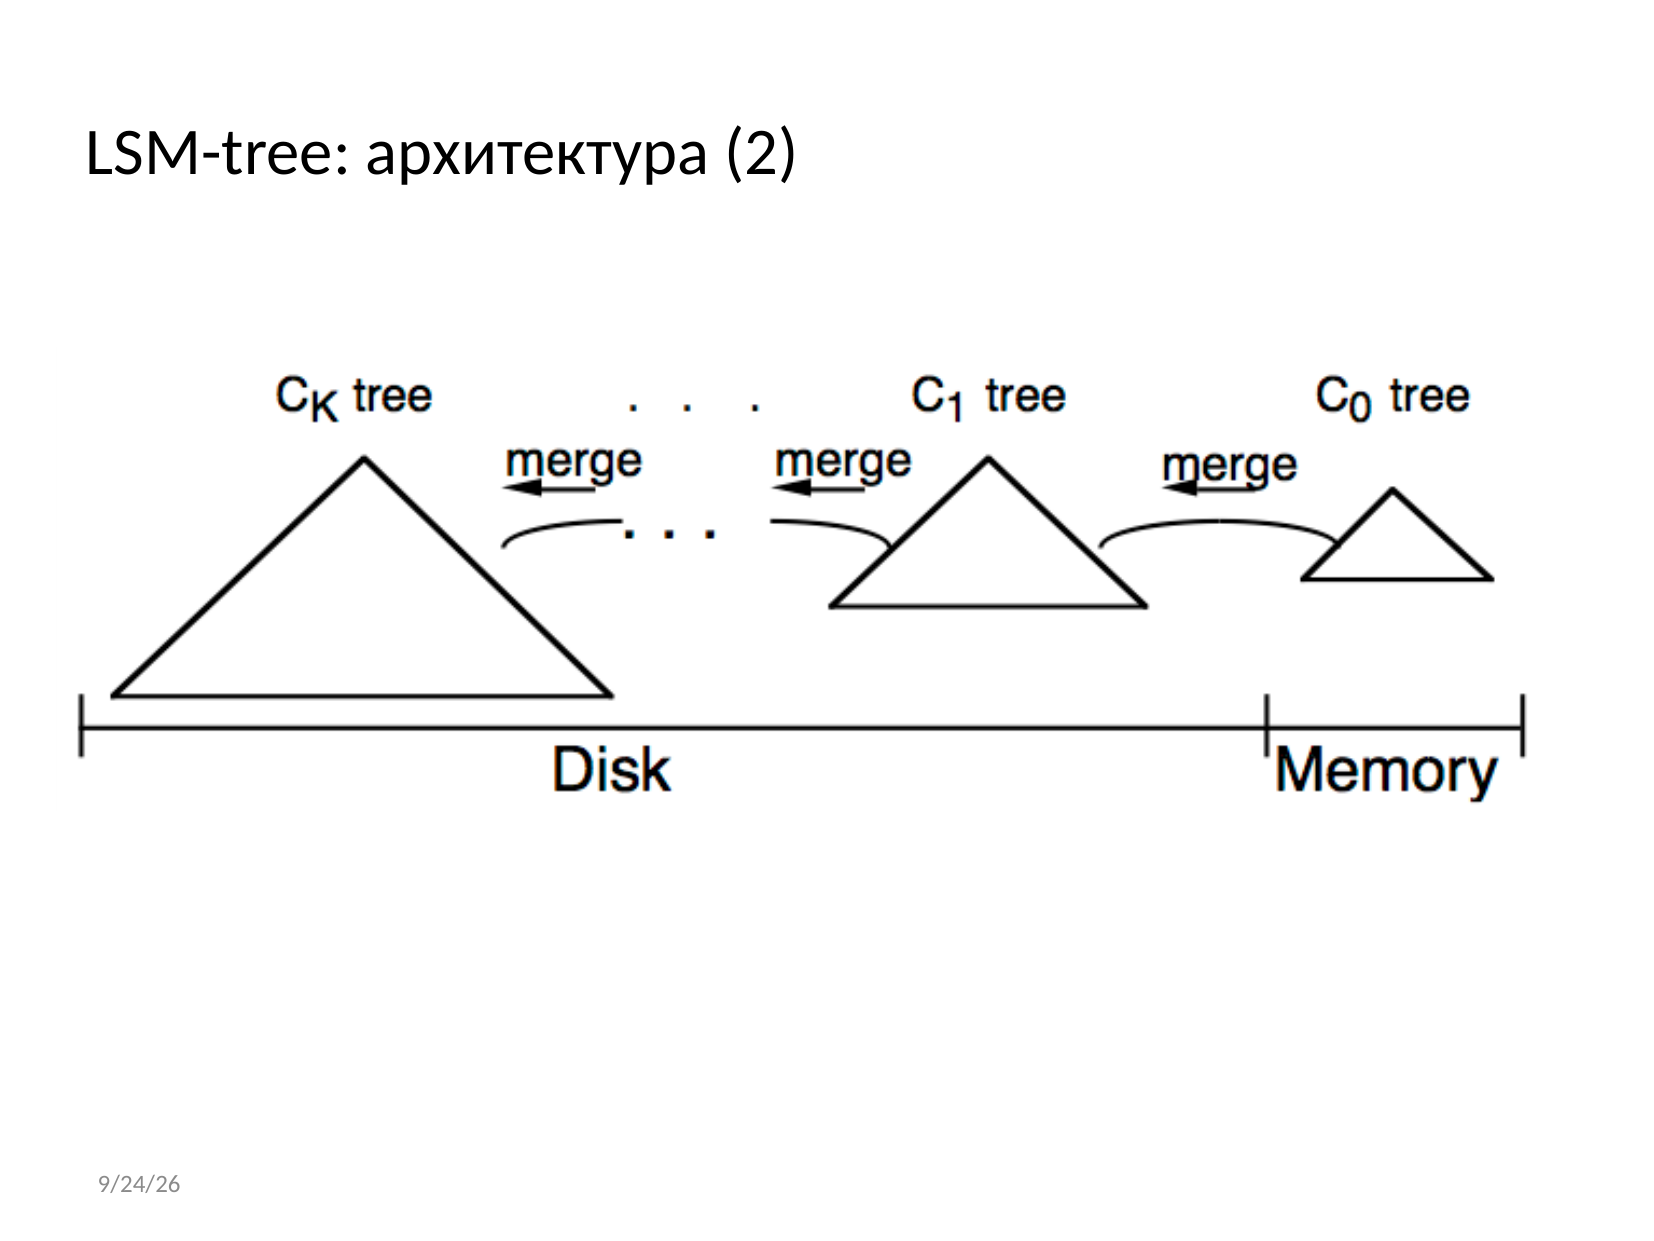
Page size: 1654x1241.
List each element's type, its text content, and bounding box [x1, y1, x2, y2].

picture [55, 347, 1538, 811]
title LSM-tree: архитектура (2) [85, 80, 1574, 236]
